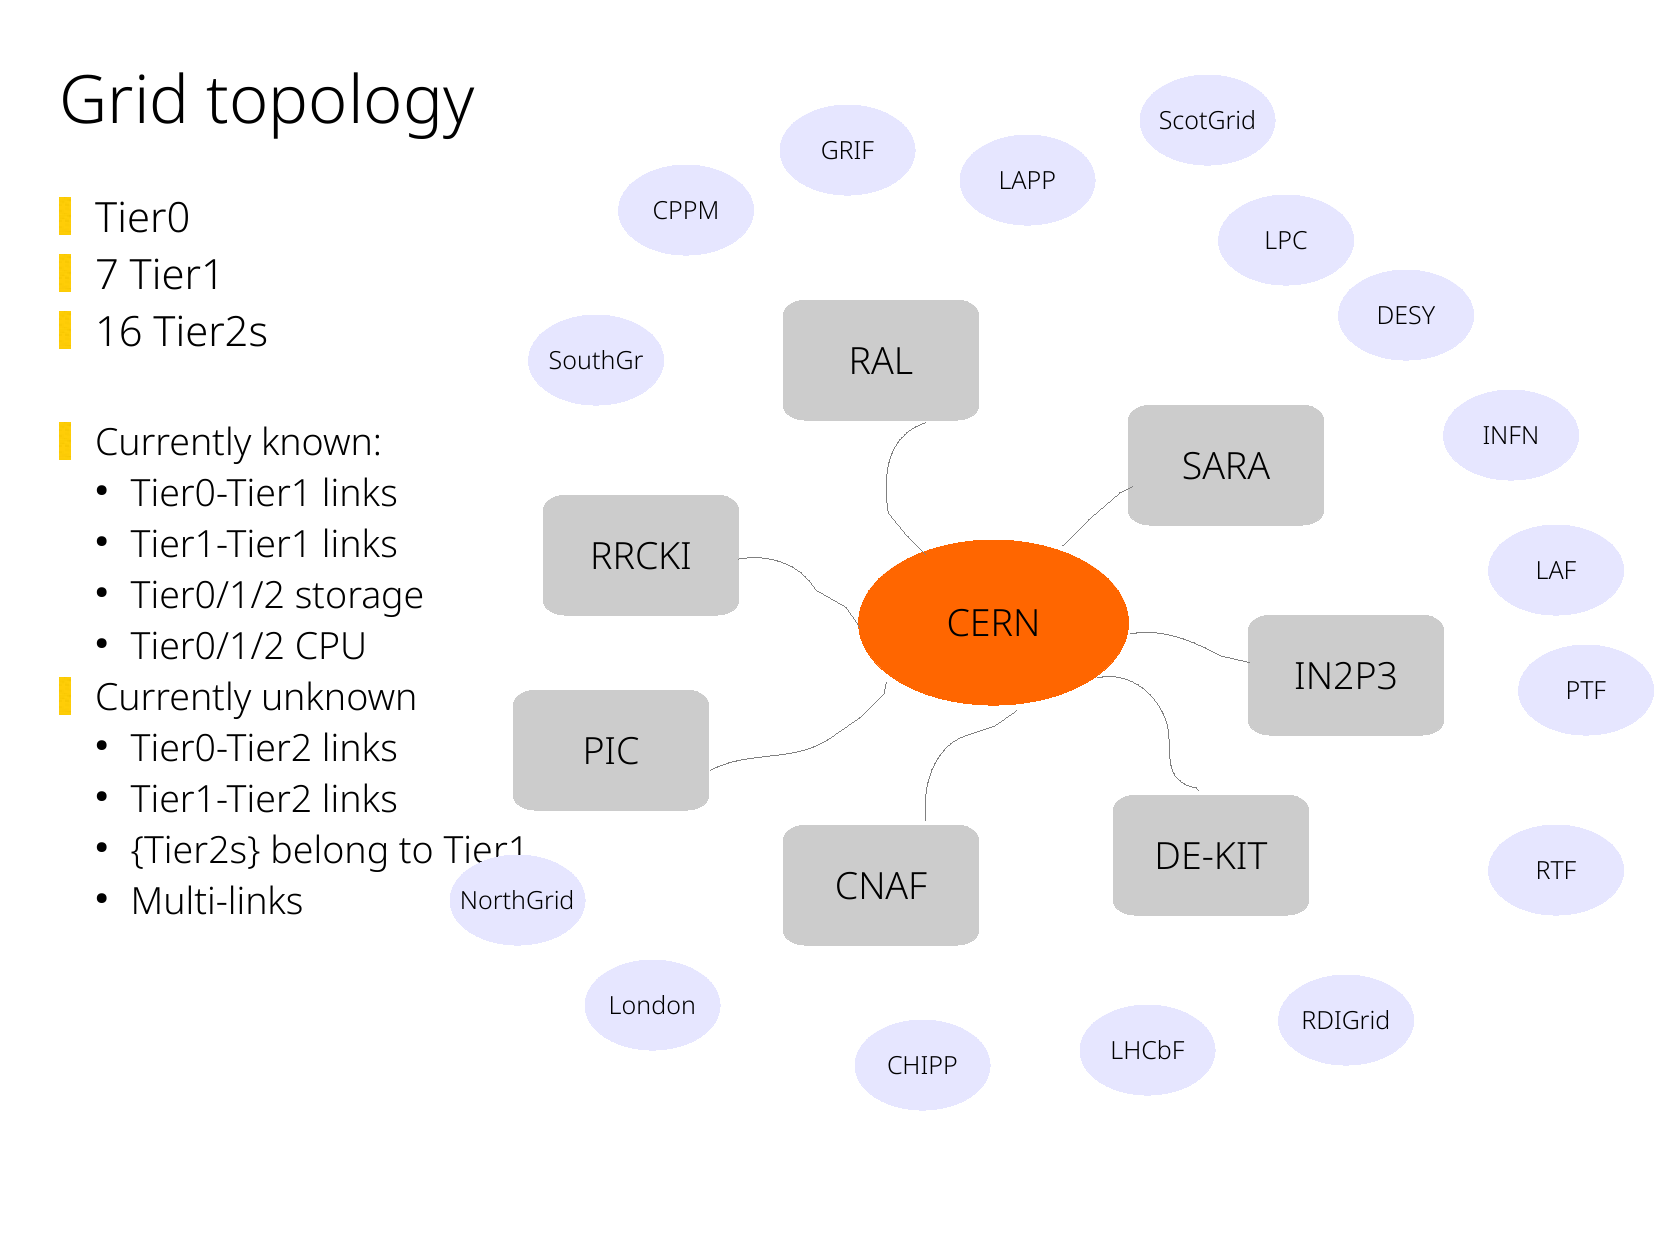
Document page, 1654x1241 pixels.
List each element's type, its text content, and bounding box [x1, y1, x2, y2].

text_box CNAF [783, 825, 979, 946]
text_box INFN [1443, 390, 1579, 481]
text_box CERN [858, 540, 1129, 706]
text_box ScotGrid [1140, 75, 1276, 166]
text_box LAF [1488, 525, 1624, 616]
text_box SouthGr [528, 315, 664, 406]
text_box PTF [1518, 645, 1654, 736]
text_box Tier0 7 Tier1 16 Tier2s Currently known: Tier0-Tier1 links Tier1-Tier1 links Tier0/1/2 storage Tier0/1/2 CPU Currently unknown Tier0-Tier2 links Tier1-Tier2 links {Tier2s} belong to Tier1 Multi-links [45, 180, 781, 969]
text_box RDIGrid [1278, 975, 1414, 1066]
text_box DESY [1338, 270, 1474, 361]
text_box NorthGrid [450, 855, 586, 946]
text_box SARA [1128, 405, 1324, 526]
text_box CHIPP [855, 1020, 991, 1111]
text_box LAPP [960, 135, 1096, 226]
text_box DE-KIT [1113, 795, 1309, 916]
text_box LPC [1218, 195, 1354, 286]
text_box London [585, 960, 721, 1051]
text_box IN2P3 [1248, 615, 1444, 736]
text_box Grid topology [45, 45, 1501, 143]
text_box GRIF [780, 105, 916, 196]
text_box RTF [1488, 825, 1624, 916]
text_box LHCbF [1080, 1005, 1216, 1096]
text_box CPPM [618, 165, 754, 256]
text_box RAL [783, 300, 979, 421]
